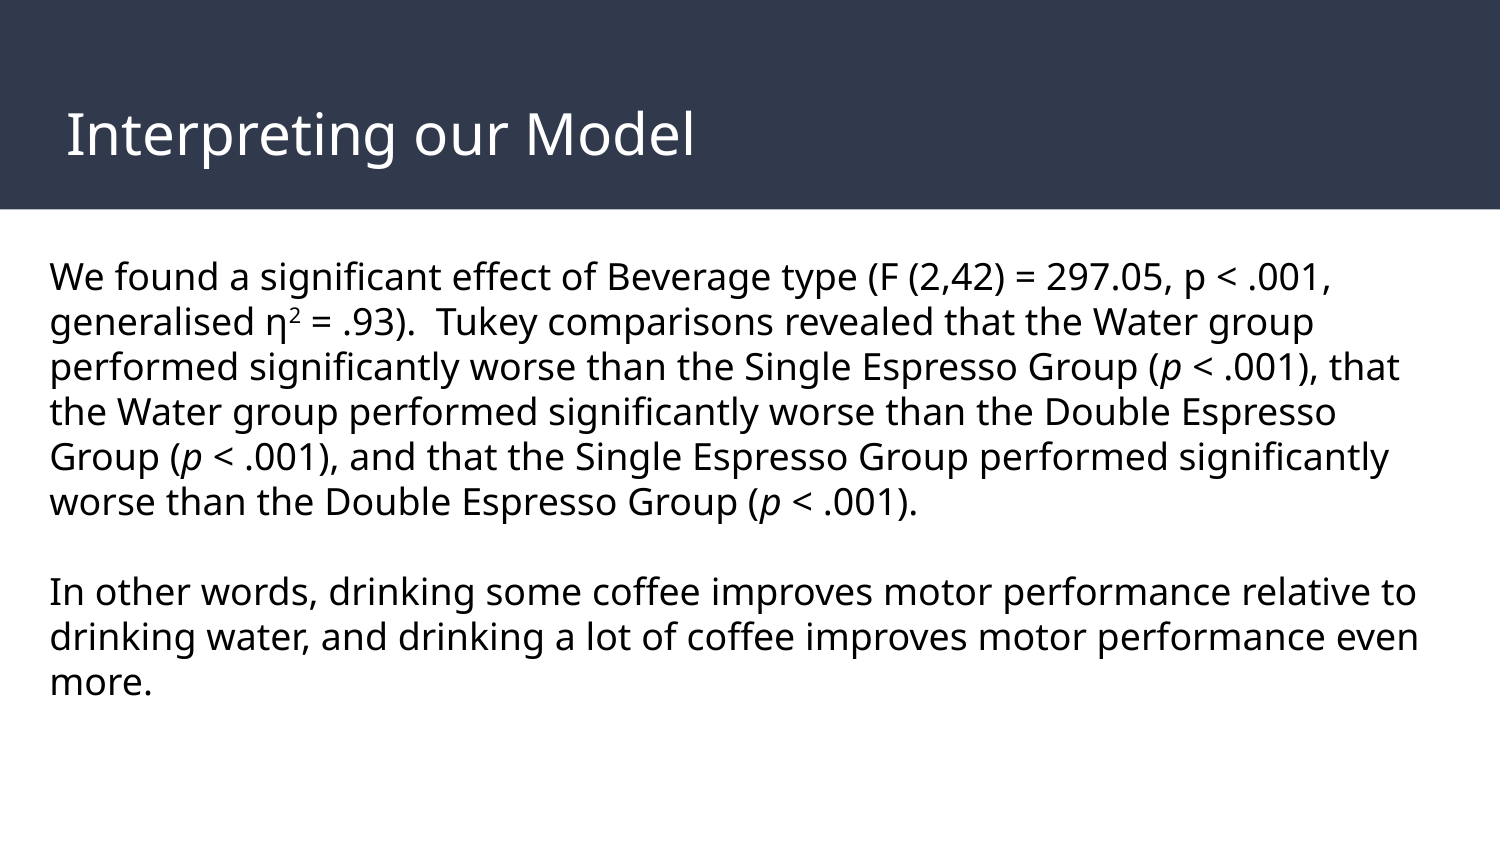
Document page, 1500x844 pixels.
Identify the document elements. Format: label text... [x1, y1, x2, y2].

title Interpreting our Model [51, 82, 1449, 185]
text_box We found a significant effect of Beverage type (F (2,42) = 297.05, p < .001, generalised η2 = .93). Tukey comparisons revealed that the Water group performed significantly worse than the Single Espresso Group (p < .001), that the Water group performed significantly worse than the Double Espresso Group (p < .001), and that the Single Espresso Group performed significantly worse than the Double Espresso Group (p < .001). In other words, drinking some coffee improves motor performance relative to drinking water, and drinking a lot of coffee improves motor performance even more. [34, 237, 1470, 770]
